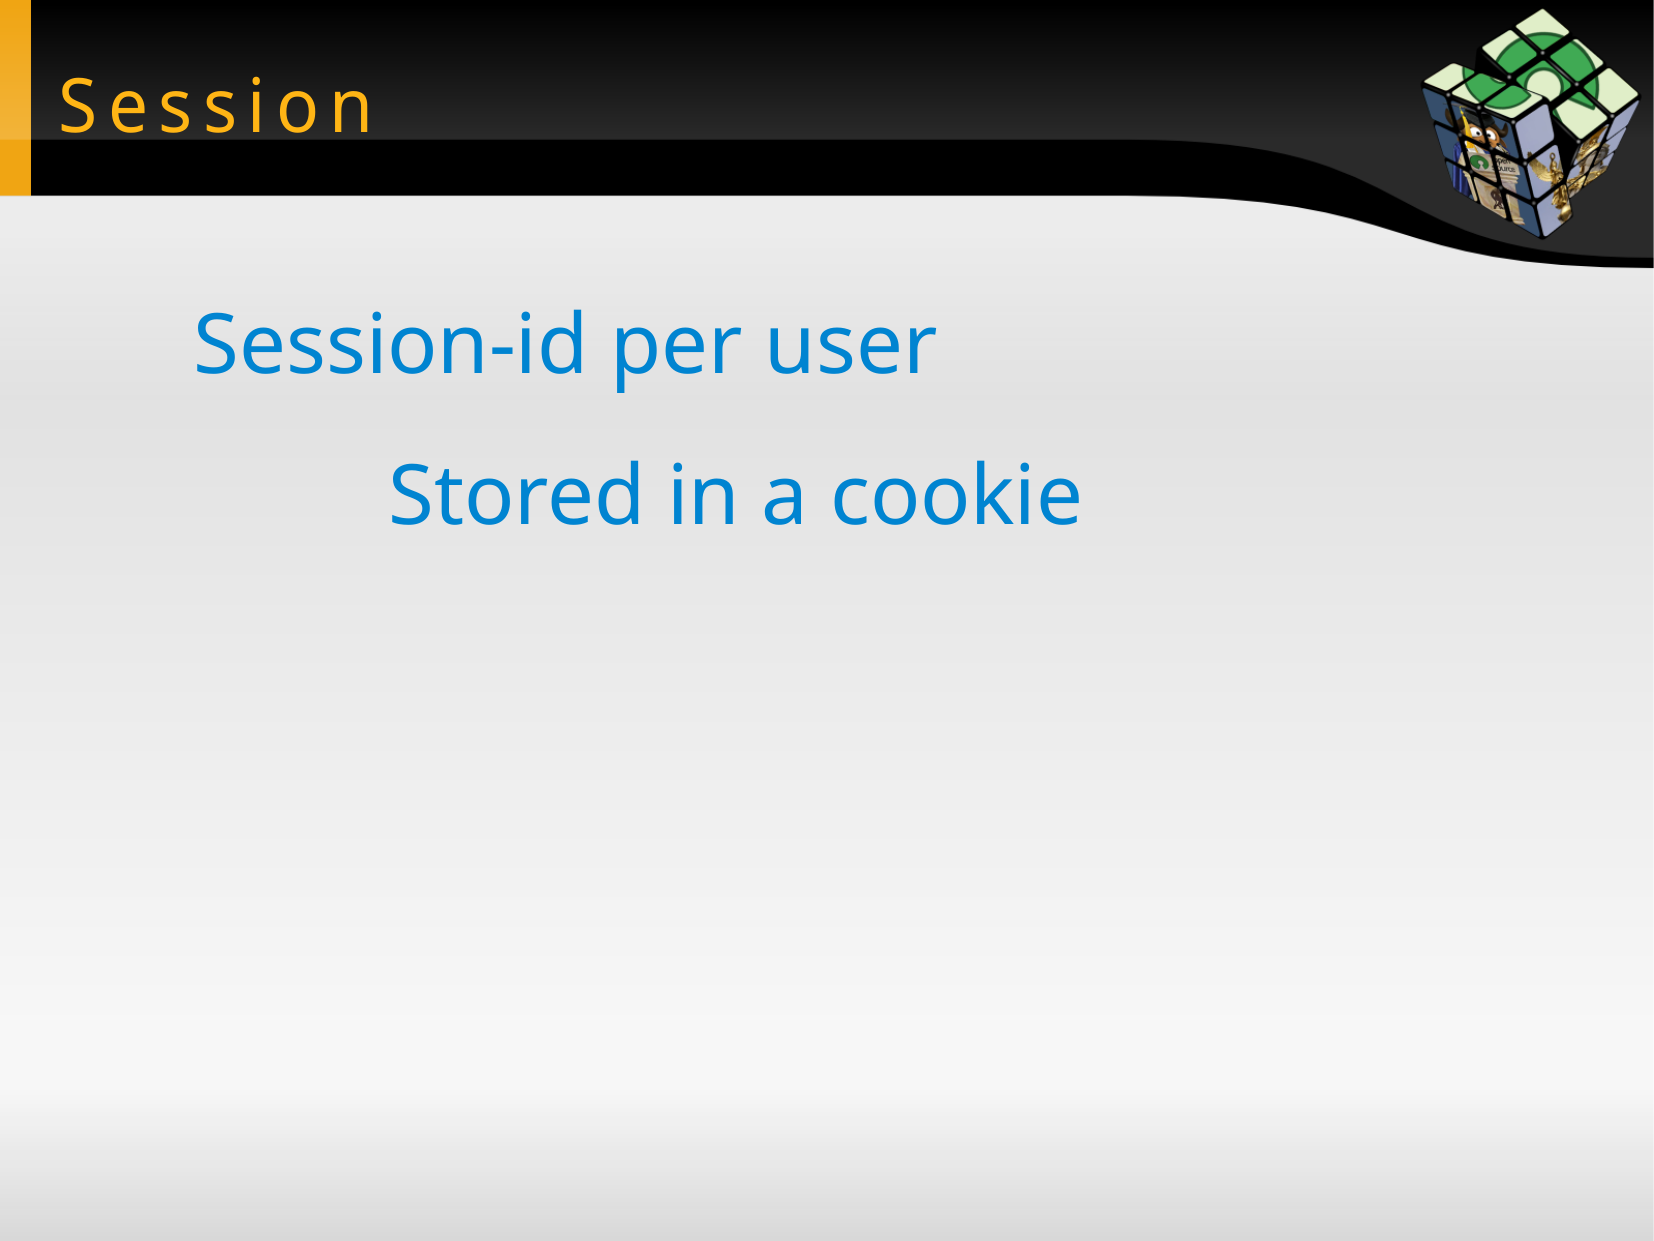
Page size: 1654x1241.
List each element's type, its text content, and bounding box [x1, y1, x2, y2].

text_box Stored in a cookie [372, 426, 1075, 538]
title Session [59, 29, 1270, 178]
picture [0, 0, 1654, 1241]
text_box Session-id per user [177, 275, 919, 387]
